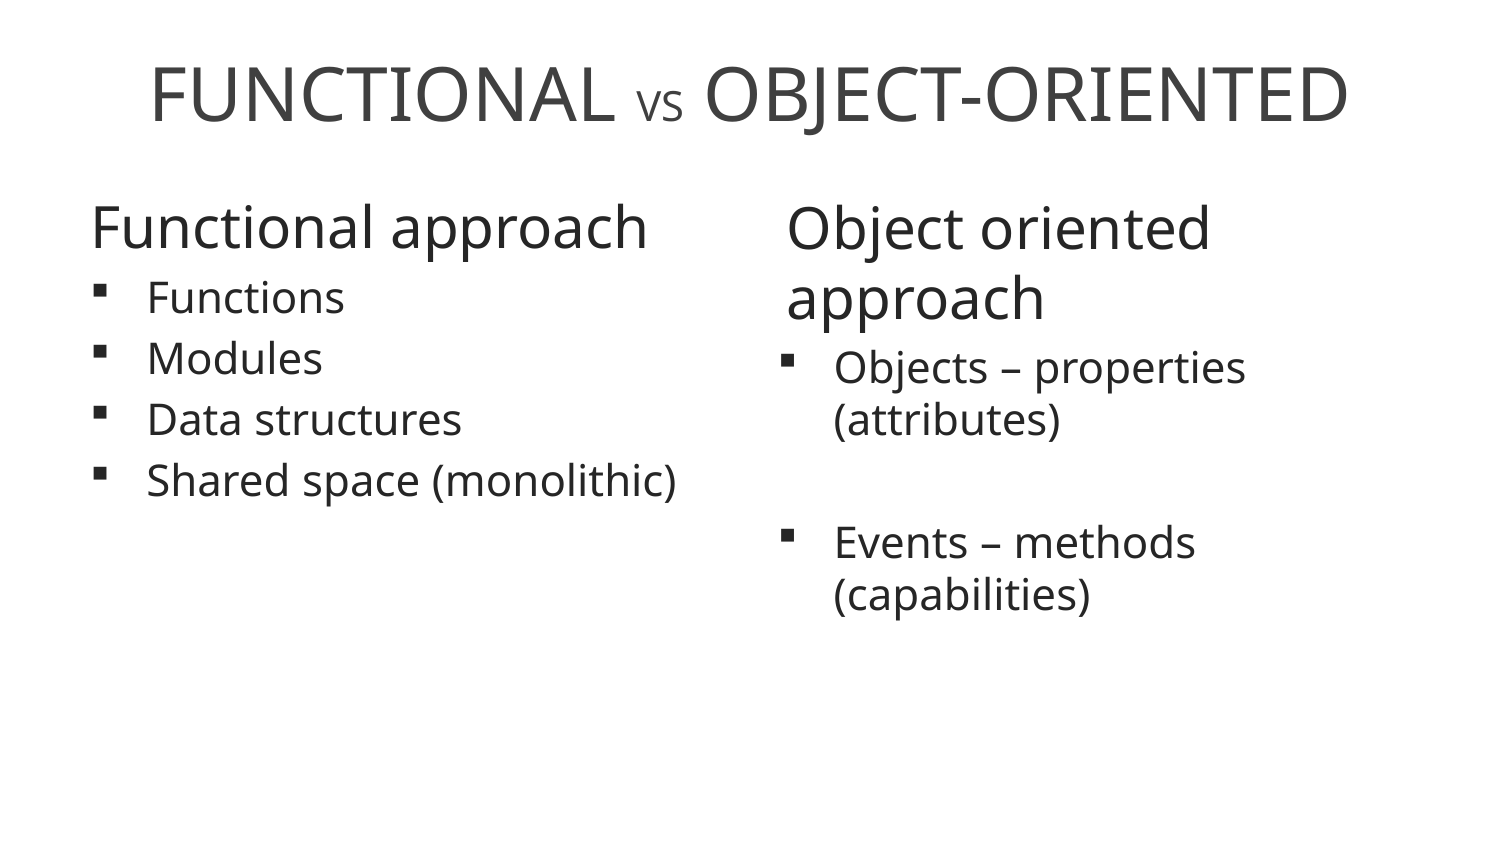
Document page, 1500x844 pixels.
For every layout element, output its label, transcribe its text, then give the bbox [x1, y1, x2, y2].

list Functional approach Functions Modules Data structures Shared space (monolithic) [75, 183, 738, 757]
title Functional vs object-oriented [75, 21, 1425, 162]
list Object oriented approach Objects – properties (attributes) Events – methods (capabilities) [762, 183, 1425, 757]
